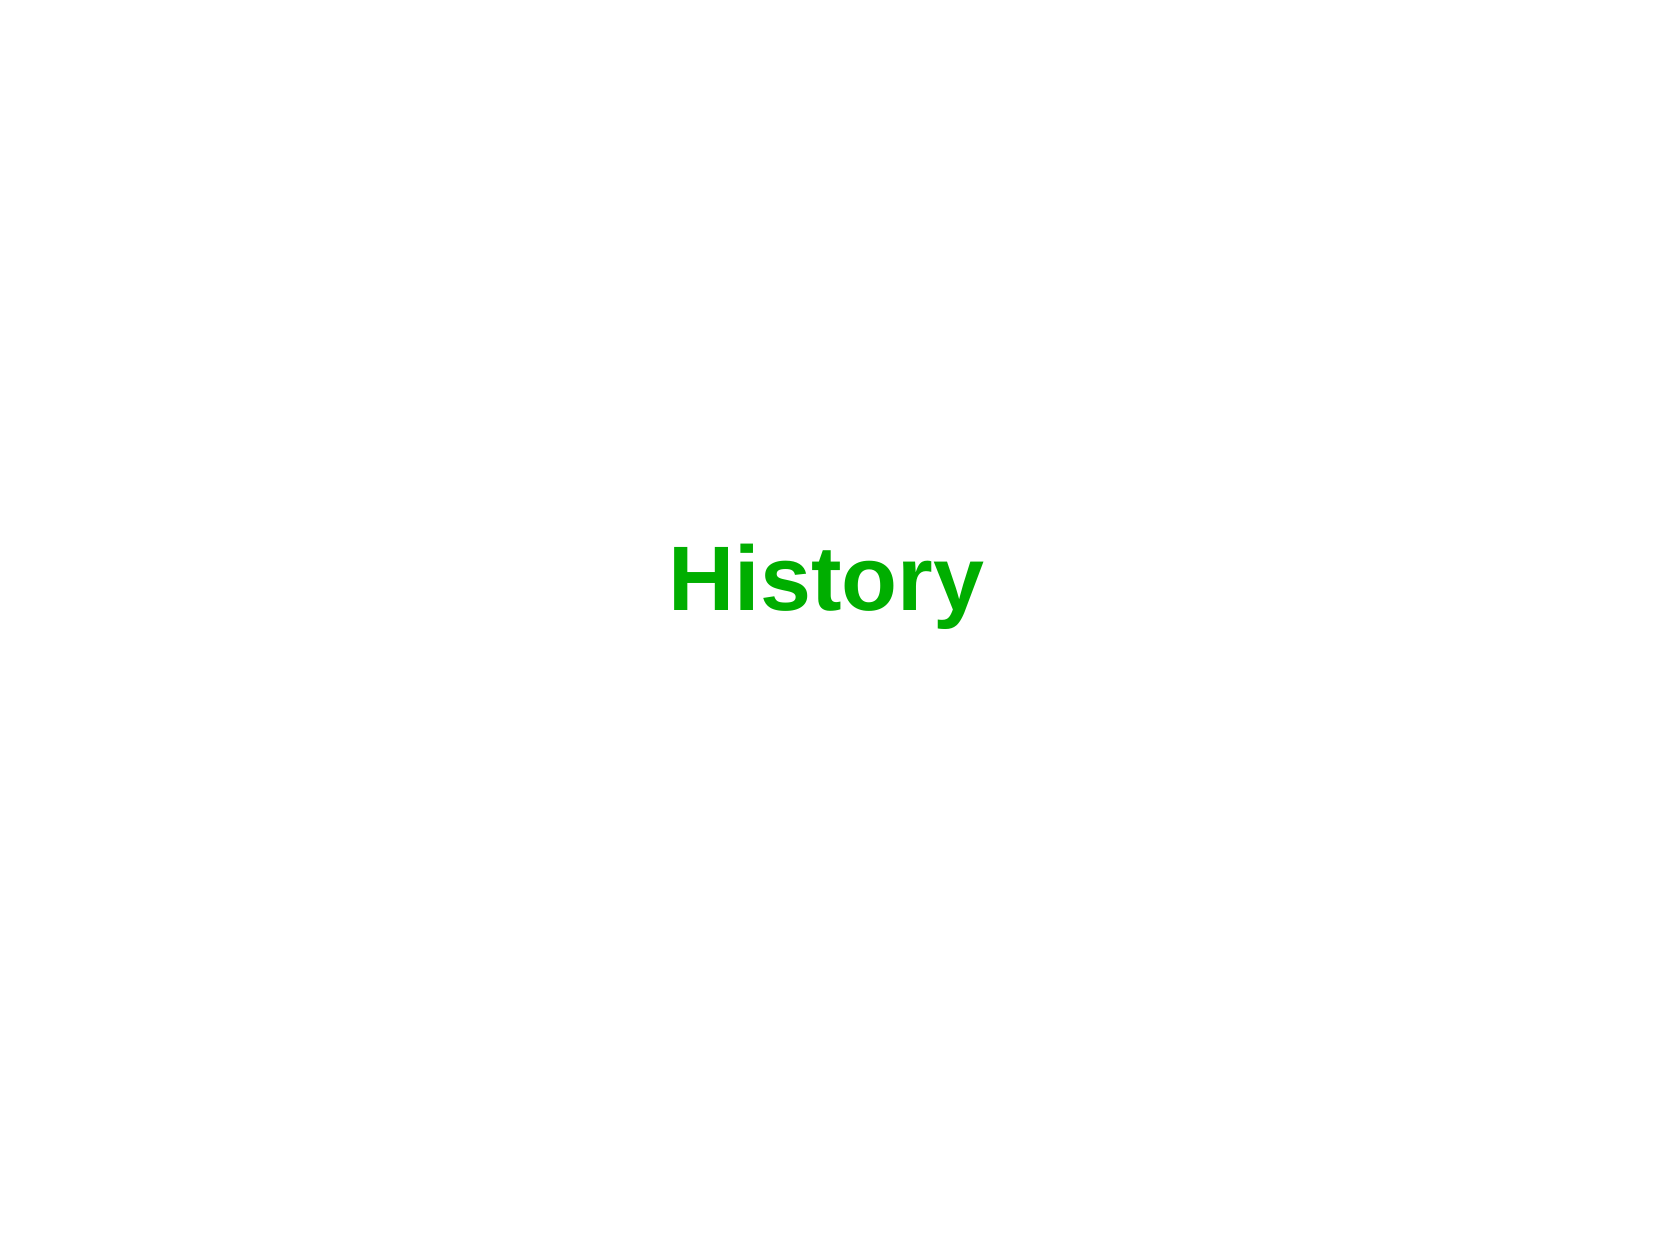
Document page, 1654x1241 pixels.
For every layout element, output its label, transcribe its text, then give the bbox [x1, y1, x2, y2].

subtitle History [82, 49, 1571, 1109]
